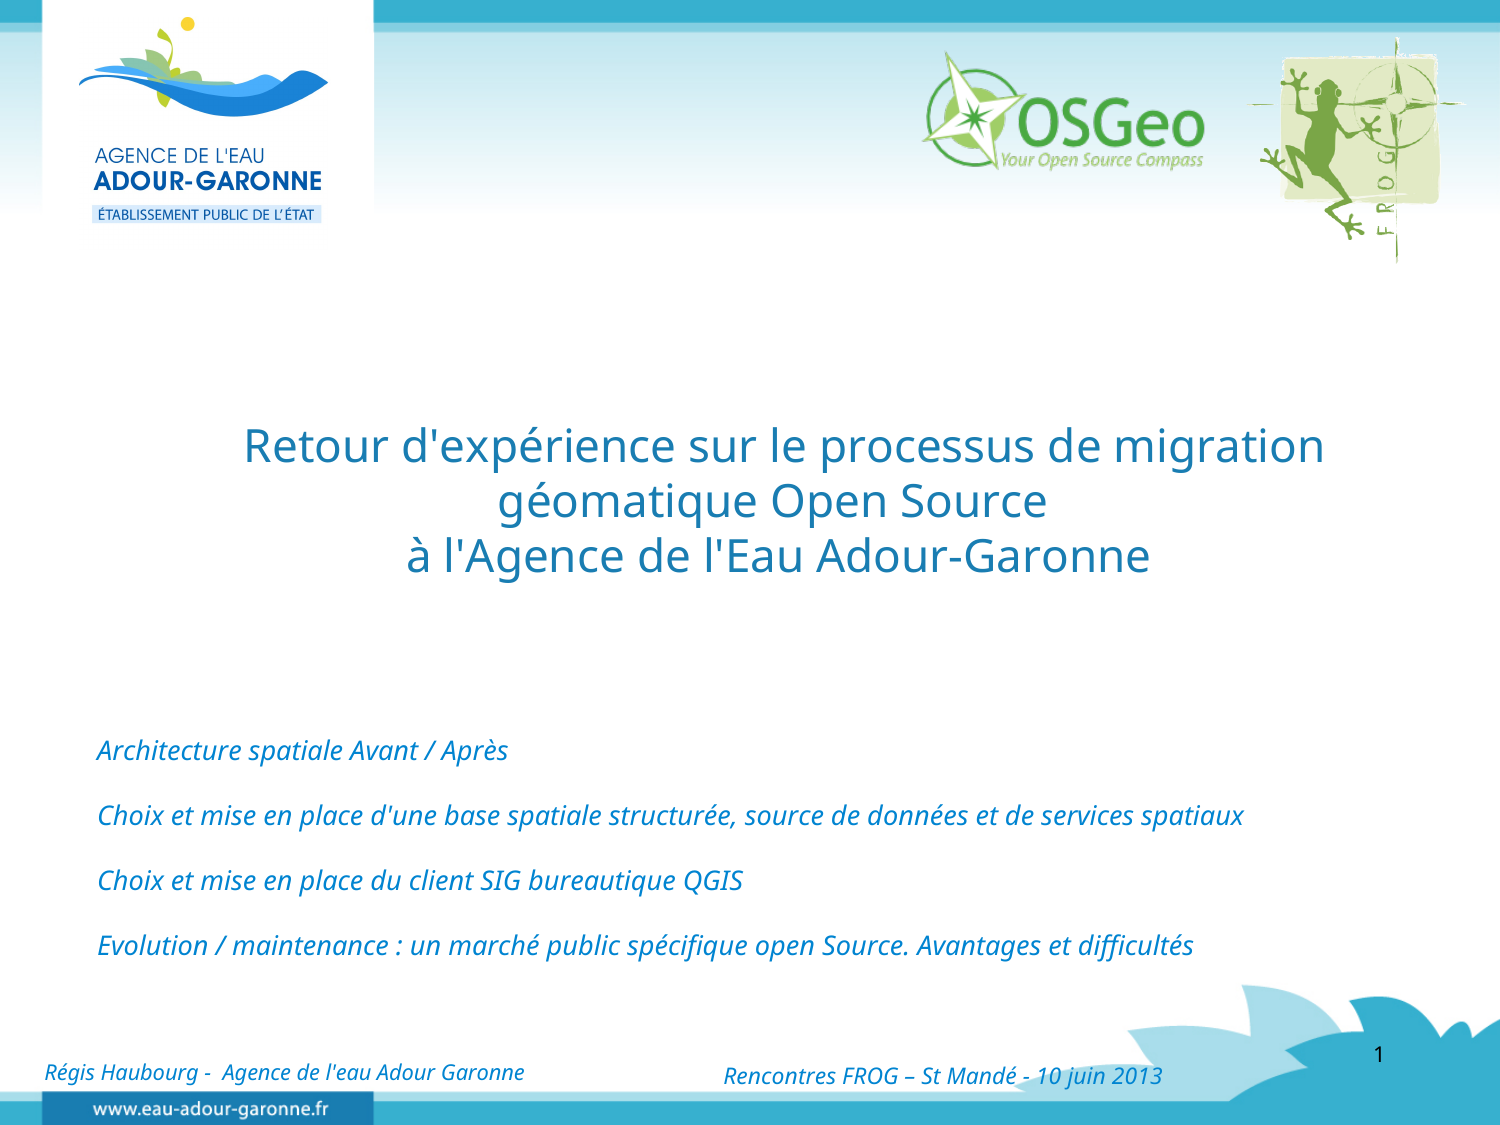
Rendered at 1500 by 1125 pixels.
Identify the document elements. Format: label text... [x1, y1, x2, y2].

text_box Architecture spatiale Avant / Après Choix et mise en place d'une base spatiale structurée, source de données et de services spatiaux Choix et mise en place du client SIG bureautique QGIS Evolution / maintenance : un marché public spécifique open Source. Avantages et difficultés [82, 726, 1433, 1034]
picture [0, 0, 1500, 1125]
title Retour d'expérience sur le processus de migration géomatique Open Source à l'Agence de l'Eau Adour-Garonne [147, 349, 1423, 650]
